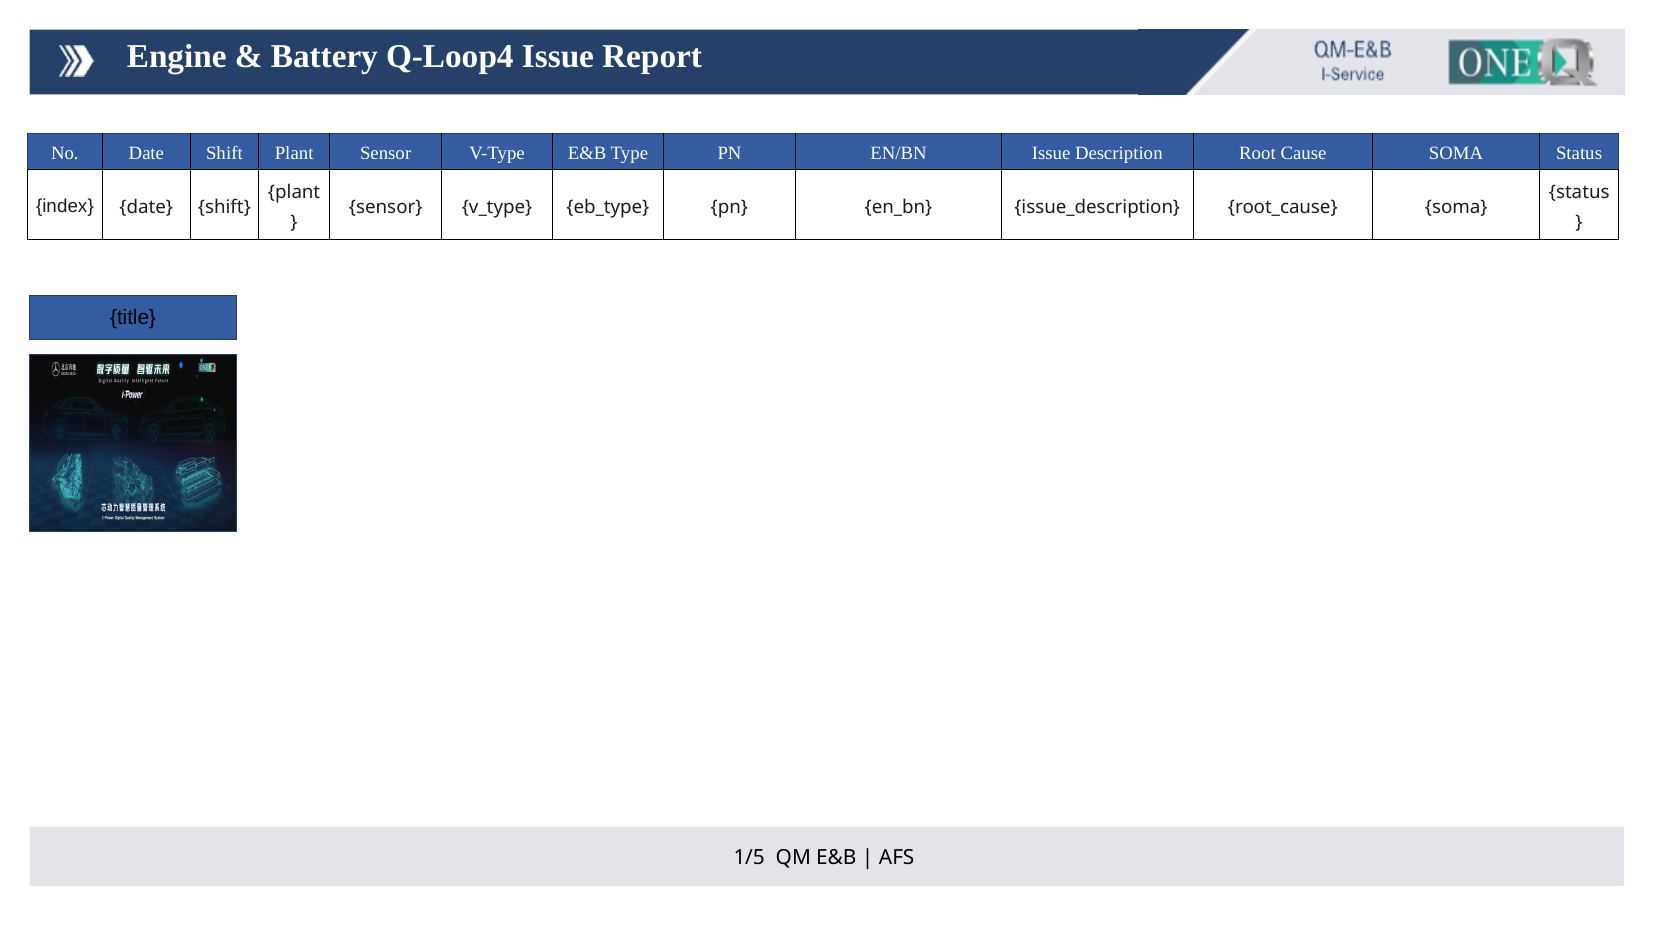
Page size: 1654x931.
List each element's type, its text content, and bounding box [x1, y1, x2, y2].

text_box {title} [29, 295, 237, 340]
table_cell {issue_description} [1002, 170, 1193, 239]
table_cell {pn} [664, 170, 795, 239]
text_box 1/5 QM E&B | AFS [29, 826, 1625, 886]
picture [1138, 29, 1625, 95]
table_cell {v_type} [442, 170, 552, 239]
table_header Sensor [330, 134, 441, 169]
table_cell {shift} [191, 170, 258, 239]
picture [29, 354, 237, 532]
table_cell {status} [1540, 170, 1618, 239]
table_cell {plant} [259, 170, 329, 239]
text_box Engine & Battery Q-Loop4 Issue Report [112, 30, 726, 83]
table_header No. [28, 134, 102, 169]
table_cell {en_bn} [796, 170, 1001, 239]
table_header Shift [191, 134, 258, 169]
table_header PN [664, 134, 795, 169]
table_header E&B Type [553, 134, 663, 169]
text_box [29, 29, 1138, 95]
table_cell {index} [28, 170, 102, 239]
table_header Status [1540, 134, 1618, 169]
table_header SOMA [1373, 134, 1539, 169]
picture [59, 45, 95, 77]
table_header EN/BN [796, 134, 1001, 169]
table_cell {root_cause} [1194, 170, 1372, 239]
table_cell {date} [103, 170, 190, 239]
table_cell {soma} [1373, 170, 1539, 239]
table_header V-Type [442, 134, 552, 169]
table_header Issue Description [1002, 134, 1193, 169]
table_header Plant [259, 134, 329, 169]
table_header Root Cause [1194, 134, 1372, 169]
table_header Date [103, 134, 190, 169]
table_cell {eb_type} [553, 170, 663, 239]
table_cell {sensor} [330, 170, 441, 239]
